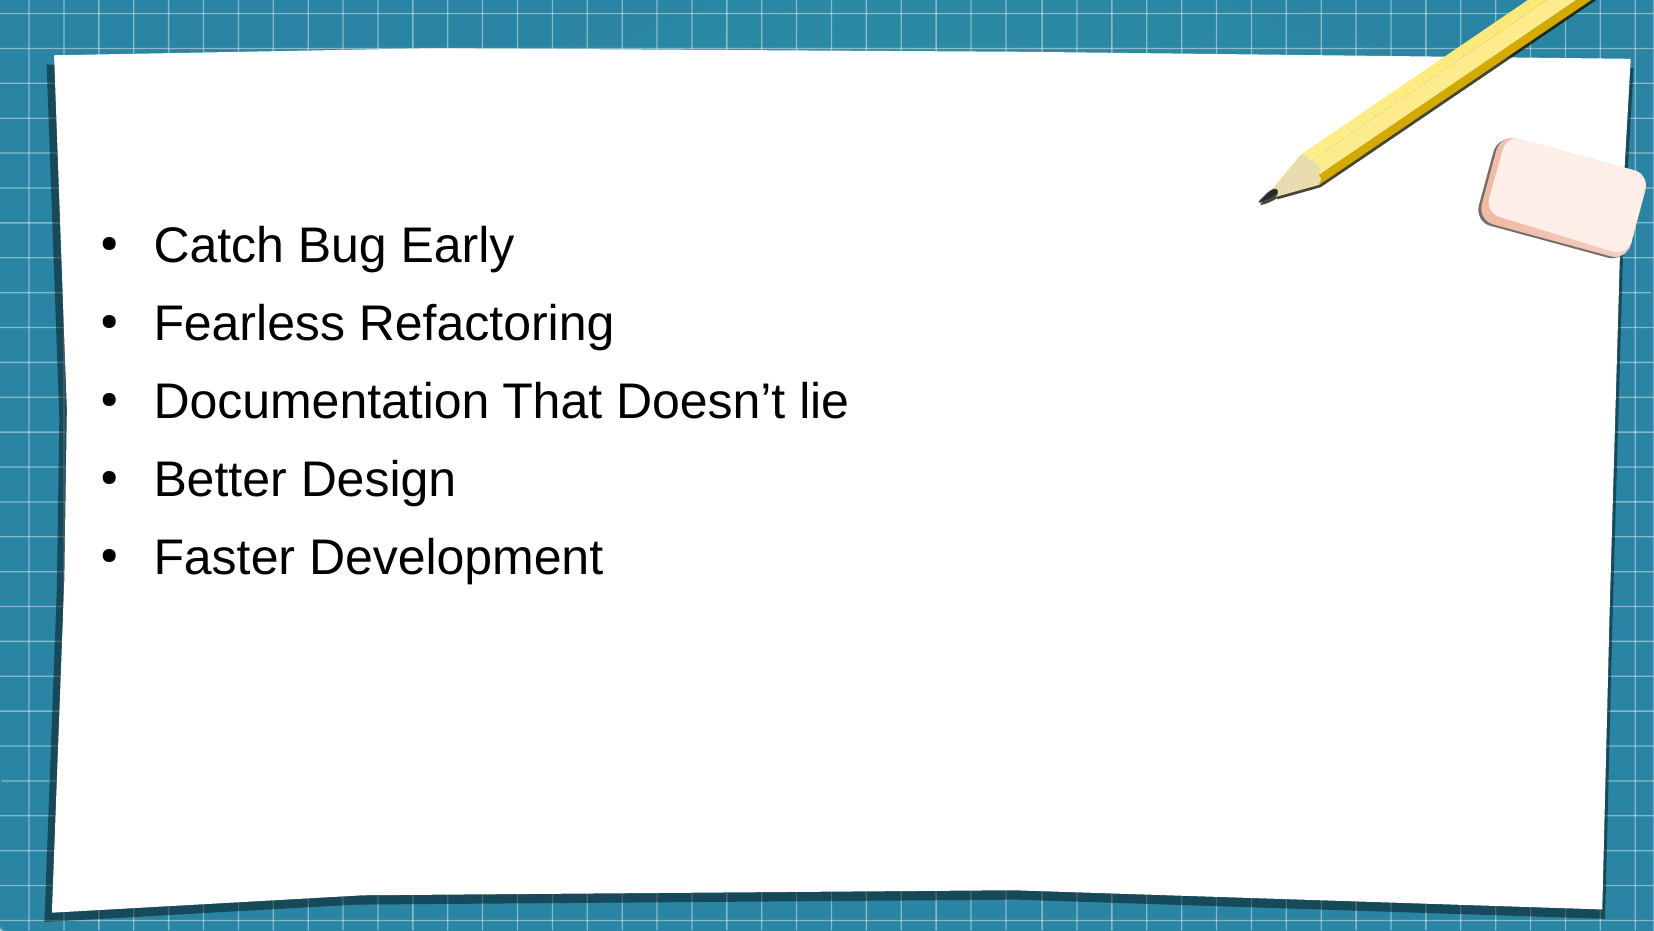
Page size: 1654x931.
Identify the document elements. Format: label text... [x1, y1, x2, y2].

list Catch Bug Early Fearless Refactoring Documentation That Doesn’t lie Better Design Faster Development [82, 217, 1571, 758]
